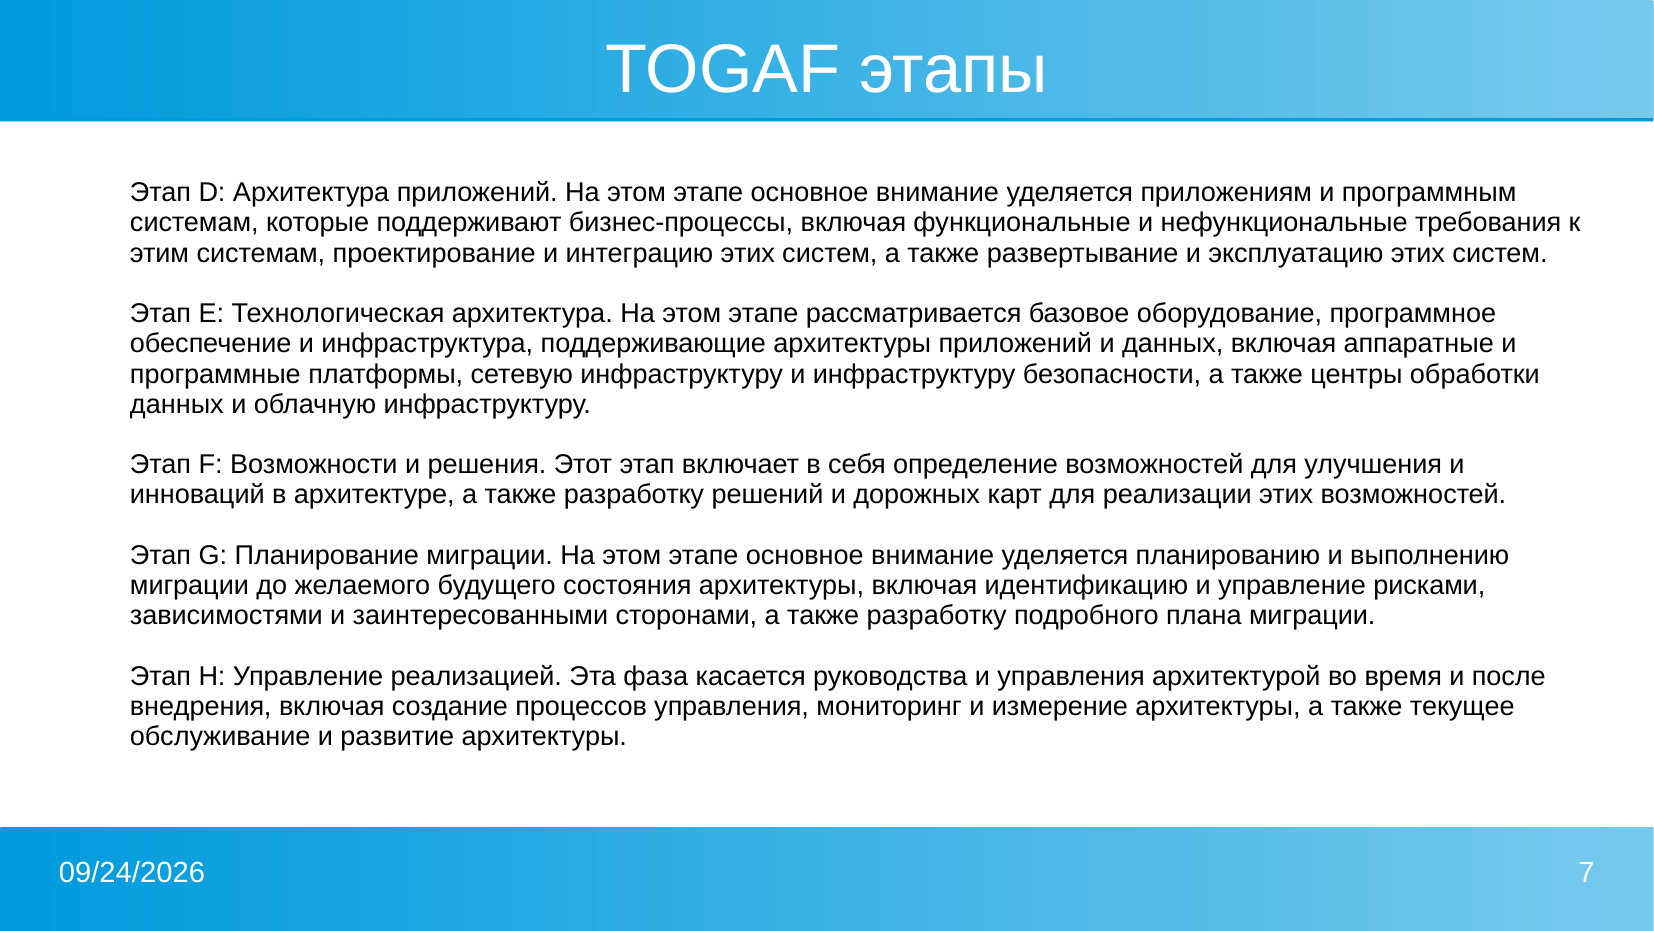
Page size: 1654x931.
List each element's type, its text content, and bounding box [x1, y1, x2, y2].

list Этап D: Архитектура приложений. На этом этапе основное внимание уделяется приложениям и программным системам, которые поддерживают бизнес-процессы, включая функциональные и нефункциональные требования к этим системам, проектирование и интеграцию этих систем, а также развертывание и эксплуатацию этих систем. Этап E: Технологическая архитектура. На этом этапе рассматривается базовое оборудование, программное обеспечение и инфраструктура, поддерживающие архитектуры приложений и данных, включая аппаратные и программные платформы, сетевую инфраструктуру и инфраструктуру безопасности, а также центры обработки данных и облачную инфраструктуру. Этап F: Возможности и решения. Этот этап включает в себя определение возможностей для улучшения и инноваций в архитектуре, а также разработку решений и дорожных карт для реализации этих возможностей. Этап G: Планирование миграции. На этом этапе основное внимание уделяется планированию и выполнению миграции до желаемого будущего состояния архитектуры, включая идентификацию и управление рисками, зависимостями и заинтересованными сторонами, а также разработку подробного плана миграции. Этап H: Управление реализацией. Эта фаза касается руководства и управления архитектурой во время и после внедрения, включая создание процессов управления, мониторинг и измерение архитектуры, а также текущее обслуживание и развитие архитектуры. [59, 177, 1595, 768]
title TOGAF этапы [59, 29, 1595, 108]
